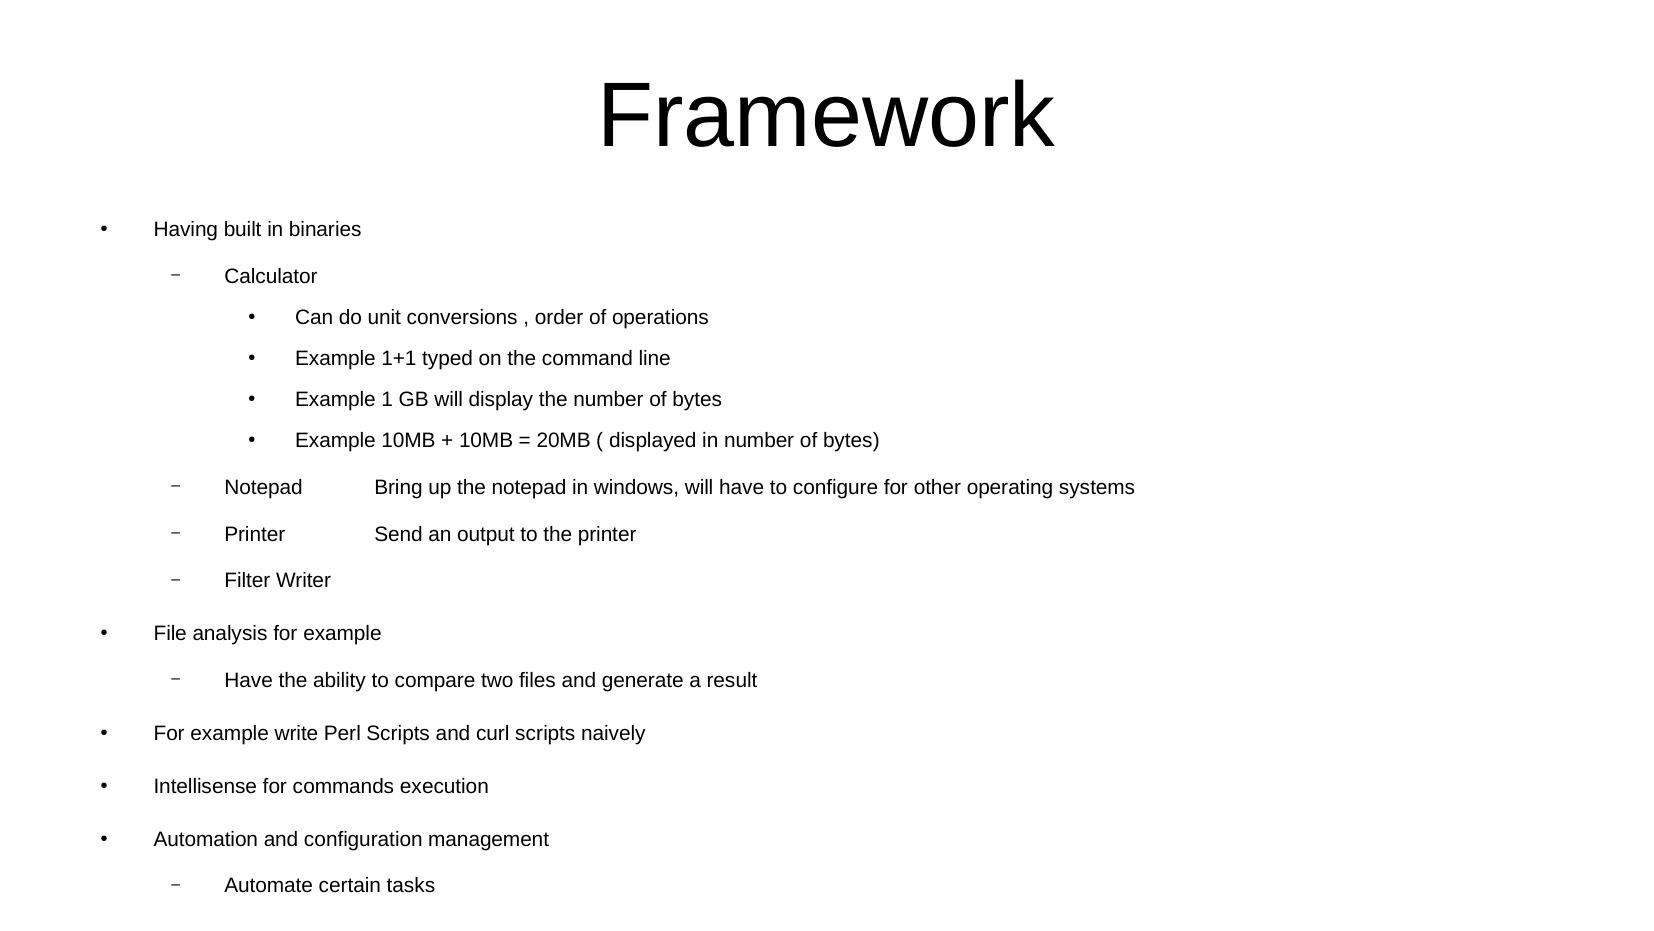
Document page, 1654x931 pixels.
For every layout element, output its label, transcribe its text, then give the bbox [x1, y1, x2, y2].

title Framework [82, 37, 1571, 193]
list Having built in binaries Calculator Can do unit conversions , order of operations Example 1+1 typed on the command line Example 1 GB will display the number of bytes Example 10MB + 10MB = 20MB ( displayed in number of bytes) Notepad Bring up the notepad in windows, will have to configure for other operating systems Printer Send an output to the printer Filter Writer File analysis for example Have the ability to compare two files and generate a result For example write Perl Scripts and curl scripts naively Intellisense for commands execution Automation and configuration management Automate certain tasks [82, 217, 1576, 931]
